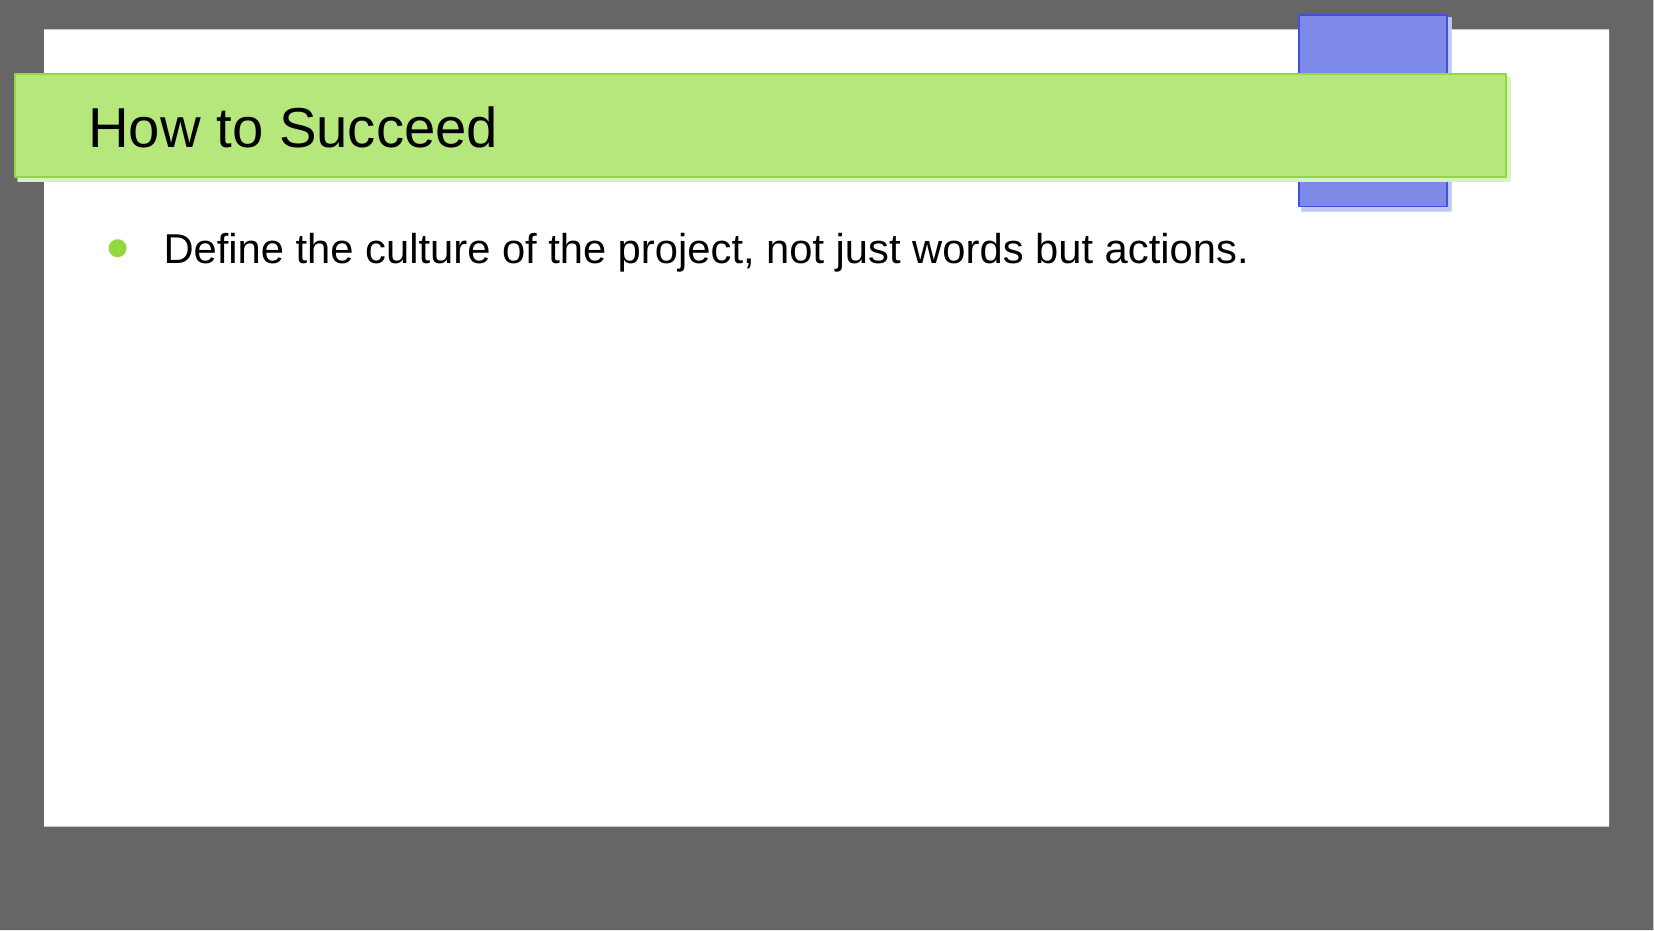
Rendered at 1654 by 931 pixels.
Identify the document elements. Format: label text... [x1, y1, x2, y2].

text_box How to Succeed [88, 73, 1506, 178]
text_box Define the culture of the project, not just words but actions. [88, 221, 1565, 812]
